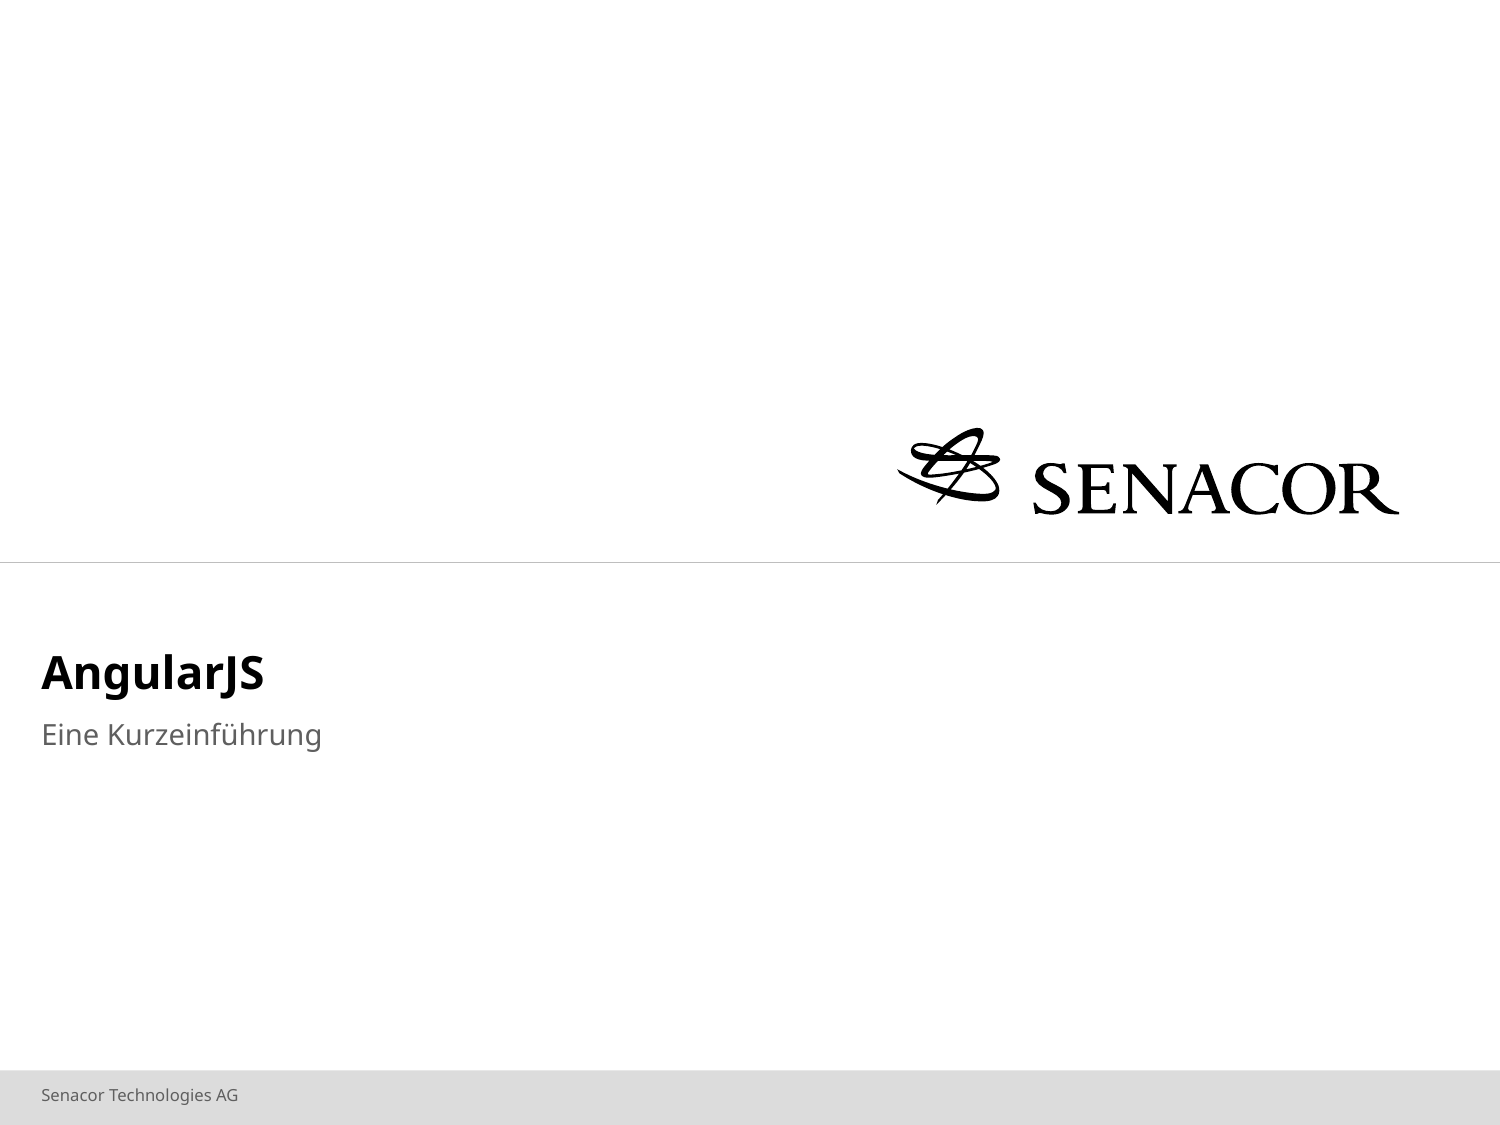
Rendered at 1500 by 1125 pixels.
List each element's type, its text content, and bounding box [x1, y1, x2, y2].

title AngularJS [41, 562, 1459, 716]
subtitle Eine Kurzeinführung [41, 716, 1459, 894]
